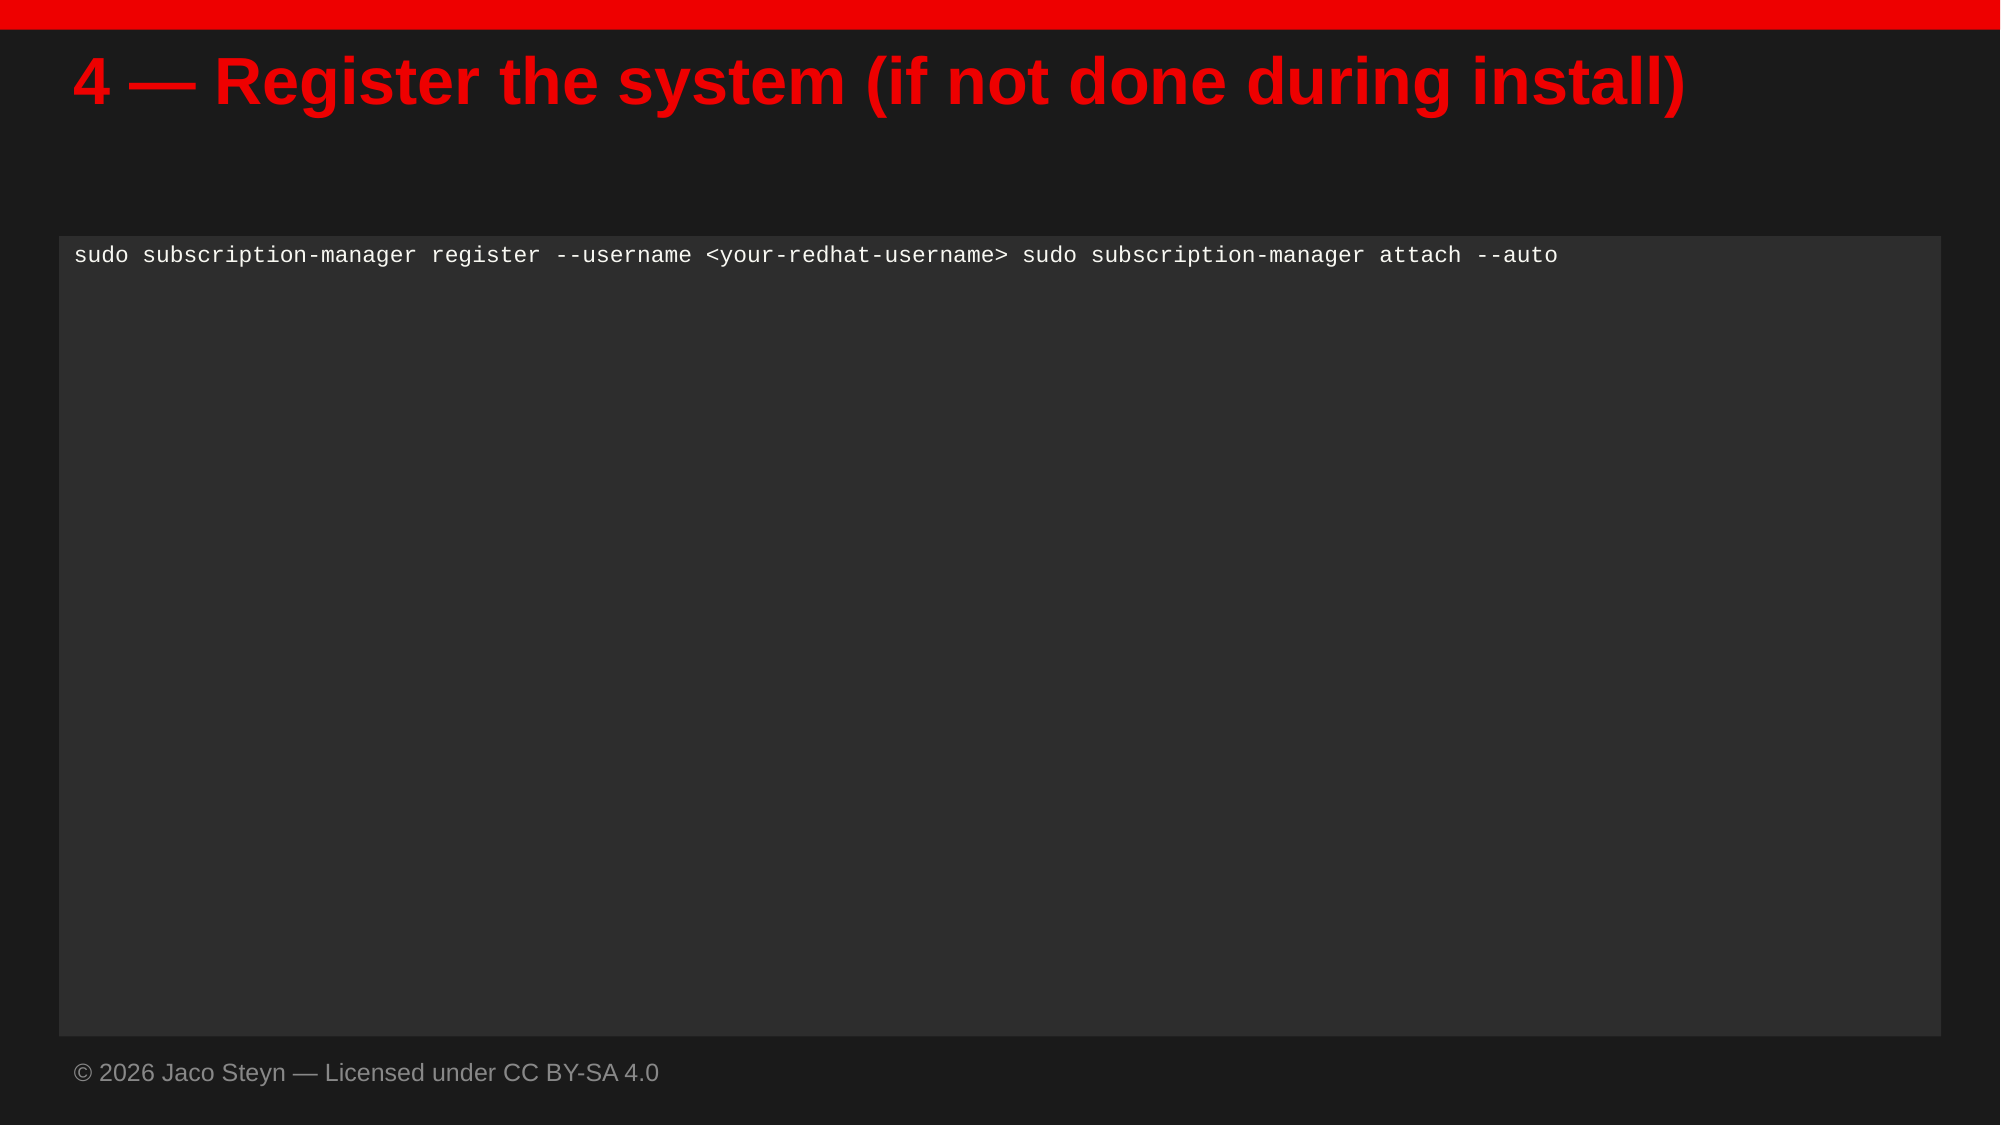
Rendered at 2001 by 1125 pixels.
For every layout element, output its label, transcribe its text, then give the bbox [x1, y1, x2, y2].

text_box 4 — Register the system (if not done during install) [59, 36, 1942, 208]
text_box sudo subscription-manager register --username <your-redhat-username> sudo subscription-manager attach --auto [59, 236, 1942, 1037]
text_box © 2026 Jaco Steyn — Licensed under CC BY-SA 4.0 [59, 1051, 1942, 1093]
text_box [0, 0, 2001, 30]
